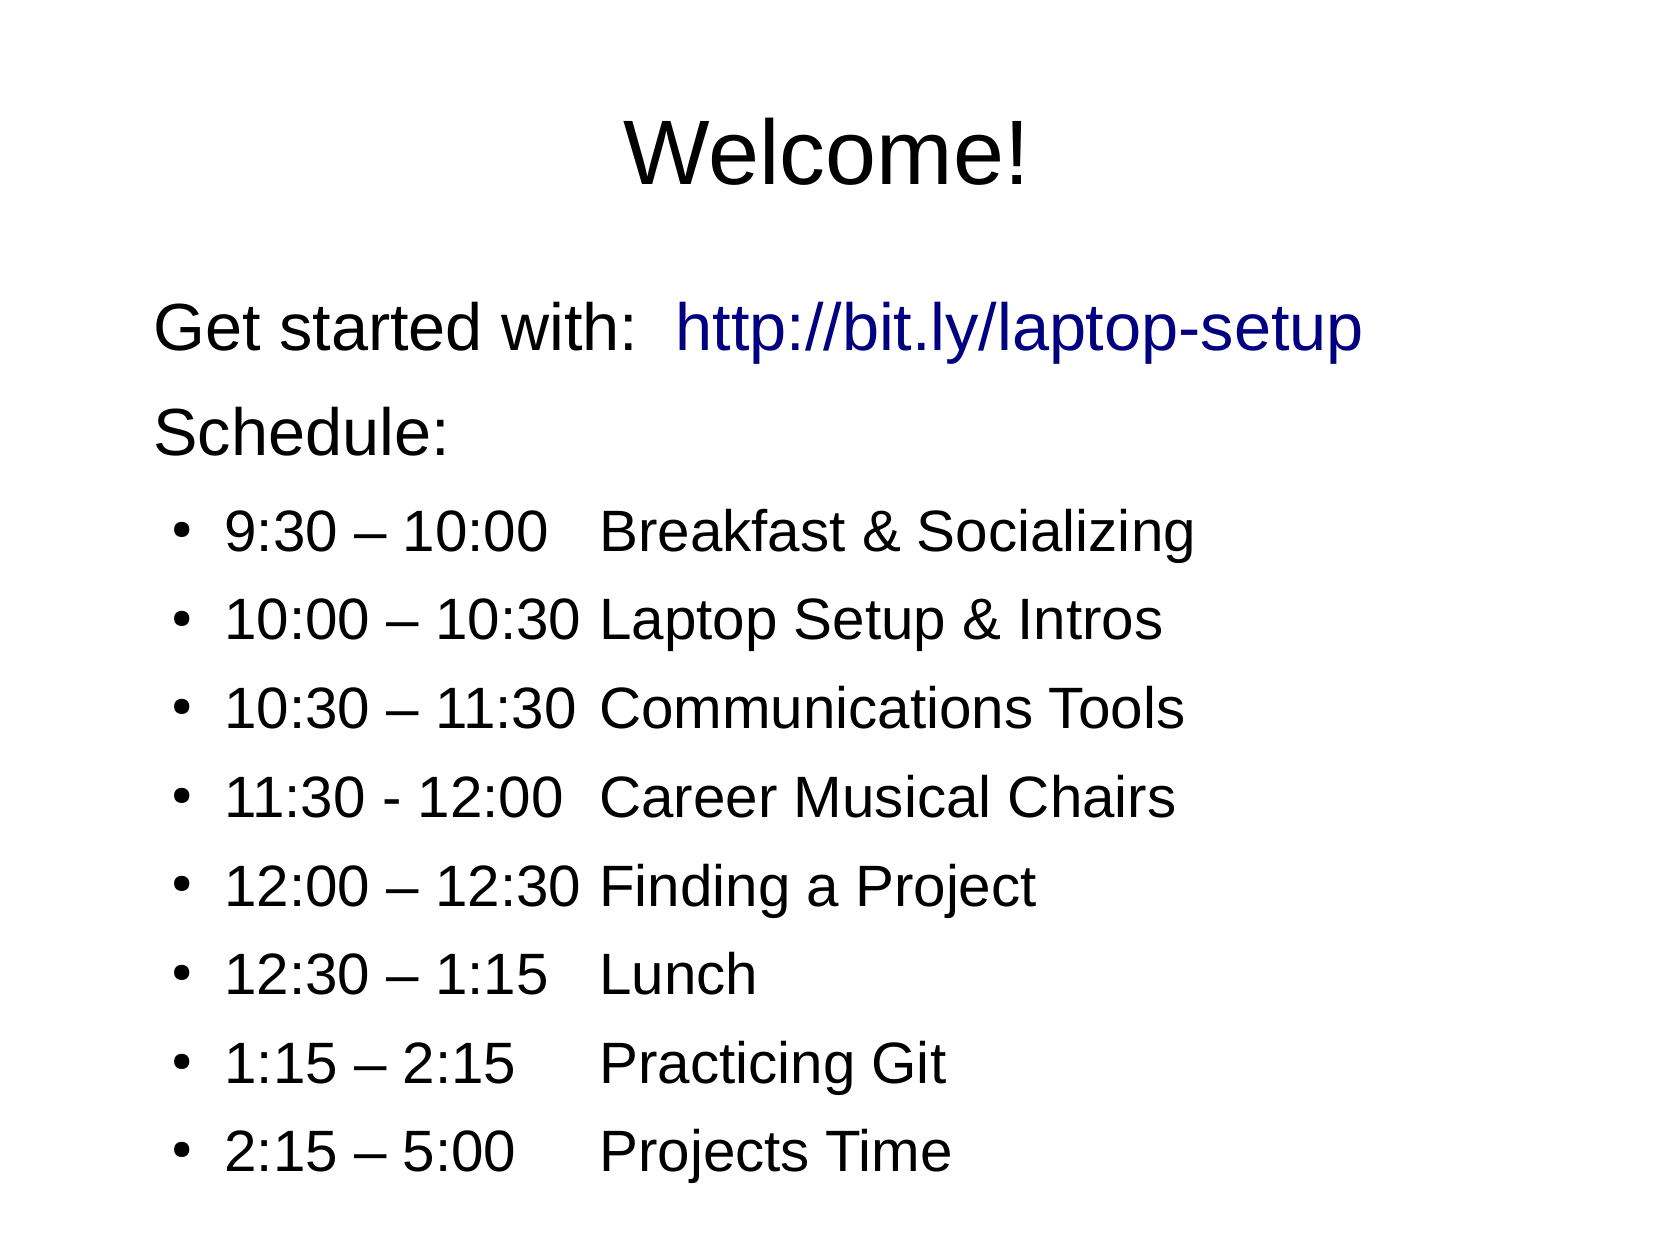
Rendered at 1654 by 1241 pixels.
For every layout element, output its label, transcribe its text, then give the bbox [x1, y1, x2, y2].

title Welcome! [82, 49, 1571, 257]
list Get started with: http://bit.ly/laptop-setup Schedule: 9:30 – 10:00 Breakfast & Socializing 10:00 – 10:30 Laptop Setup & Intros 10:30 – 11:30 Communications Tools 11:30 - 12:00 Career Musical Chairs 12:00 – 12:30 Finding a Project 12:30 – 1:15 Lunch 1:15 – 2:15 Practicing Git 2:15 – 5:00 Projects Time [82, 290, 1571, 1241]
